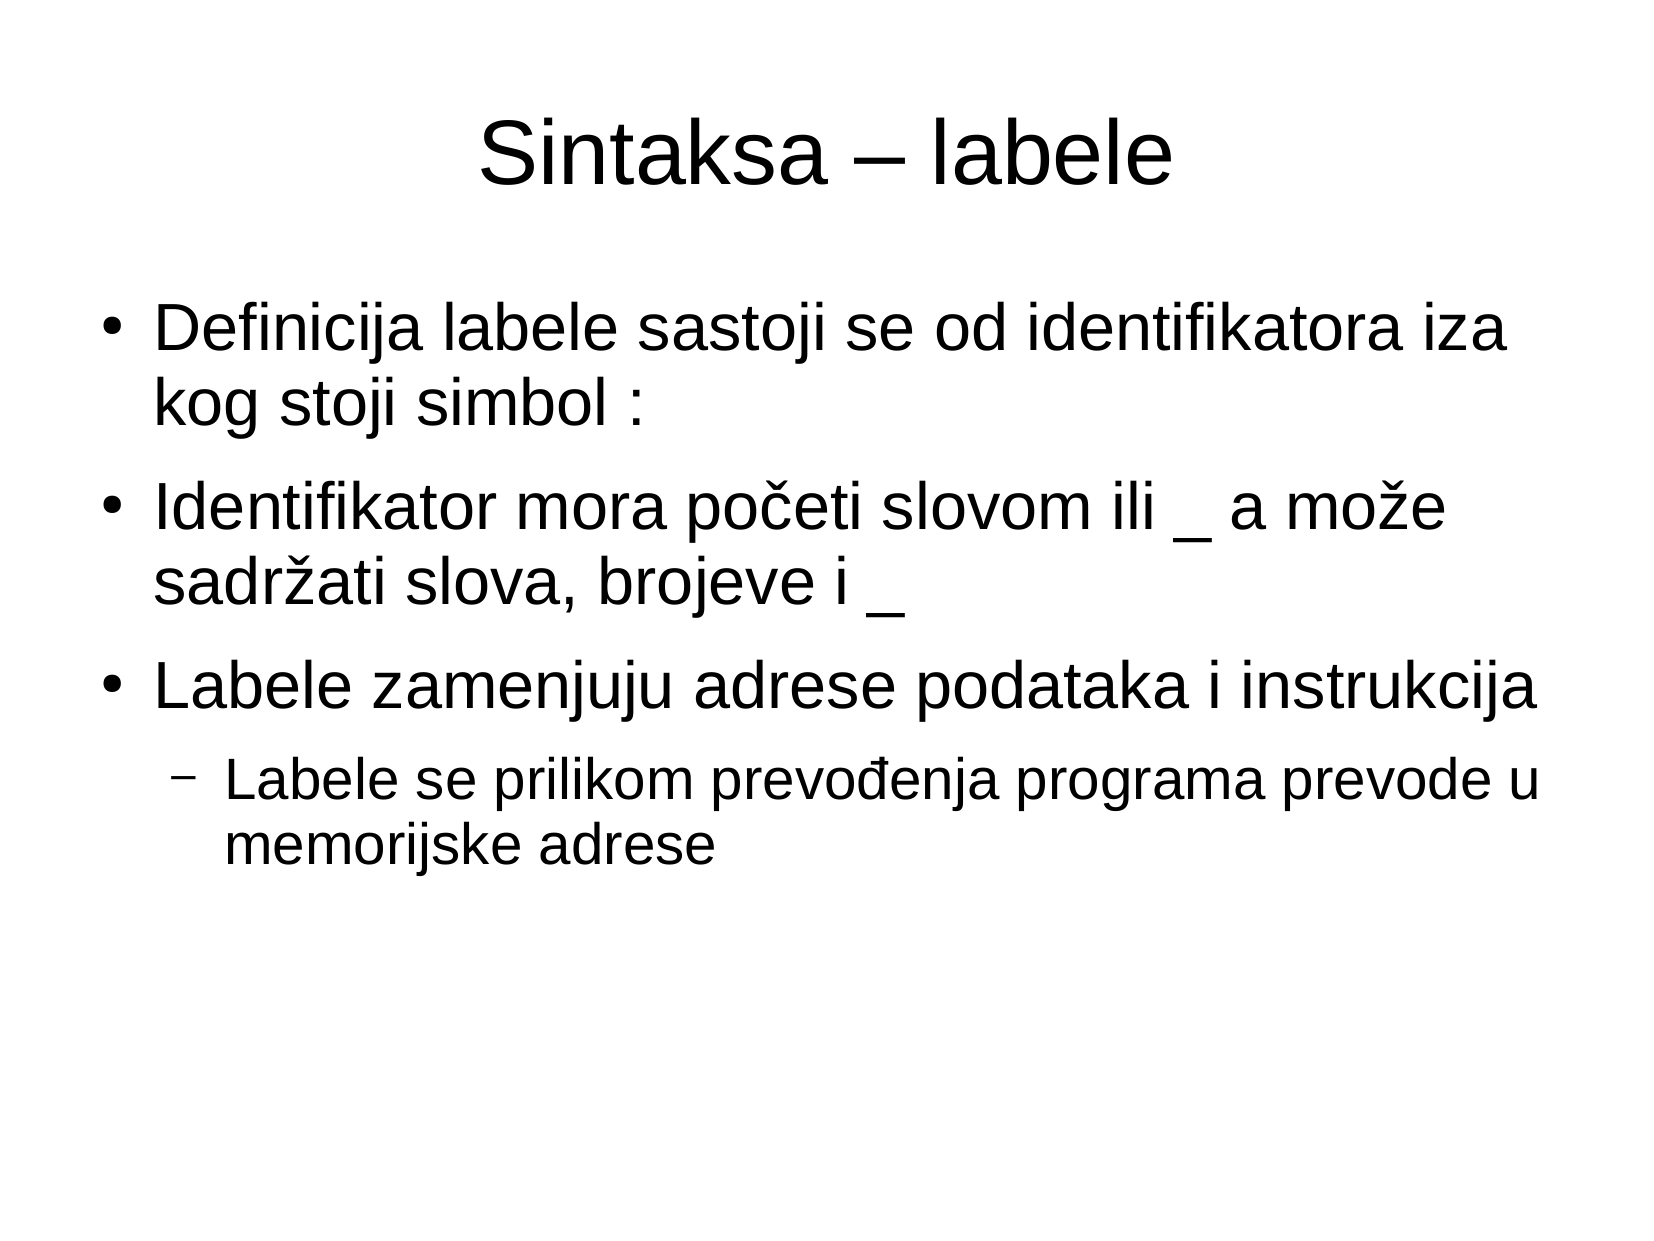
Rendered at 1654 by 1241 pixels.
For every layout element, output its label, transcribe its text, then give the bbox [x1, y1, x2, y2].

title Sintaksa – labele [82, 49, 1571, 257]
list Definicija labele sastoji se od identifikatora iza kog stoji simbol : Identifikator mora početi slovom ili _ a može sadržati slova, brojeve i _ Labele zamenjuju adrese podataka i instrukcija Labele se prilikom prevođenja programa prevode u memorijske adrese [82, 290, 1571, 1010]
